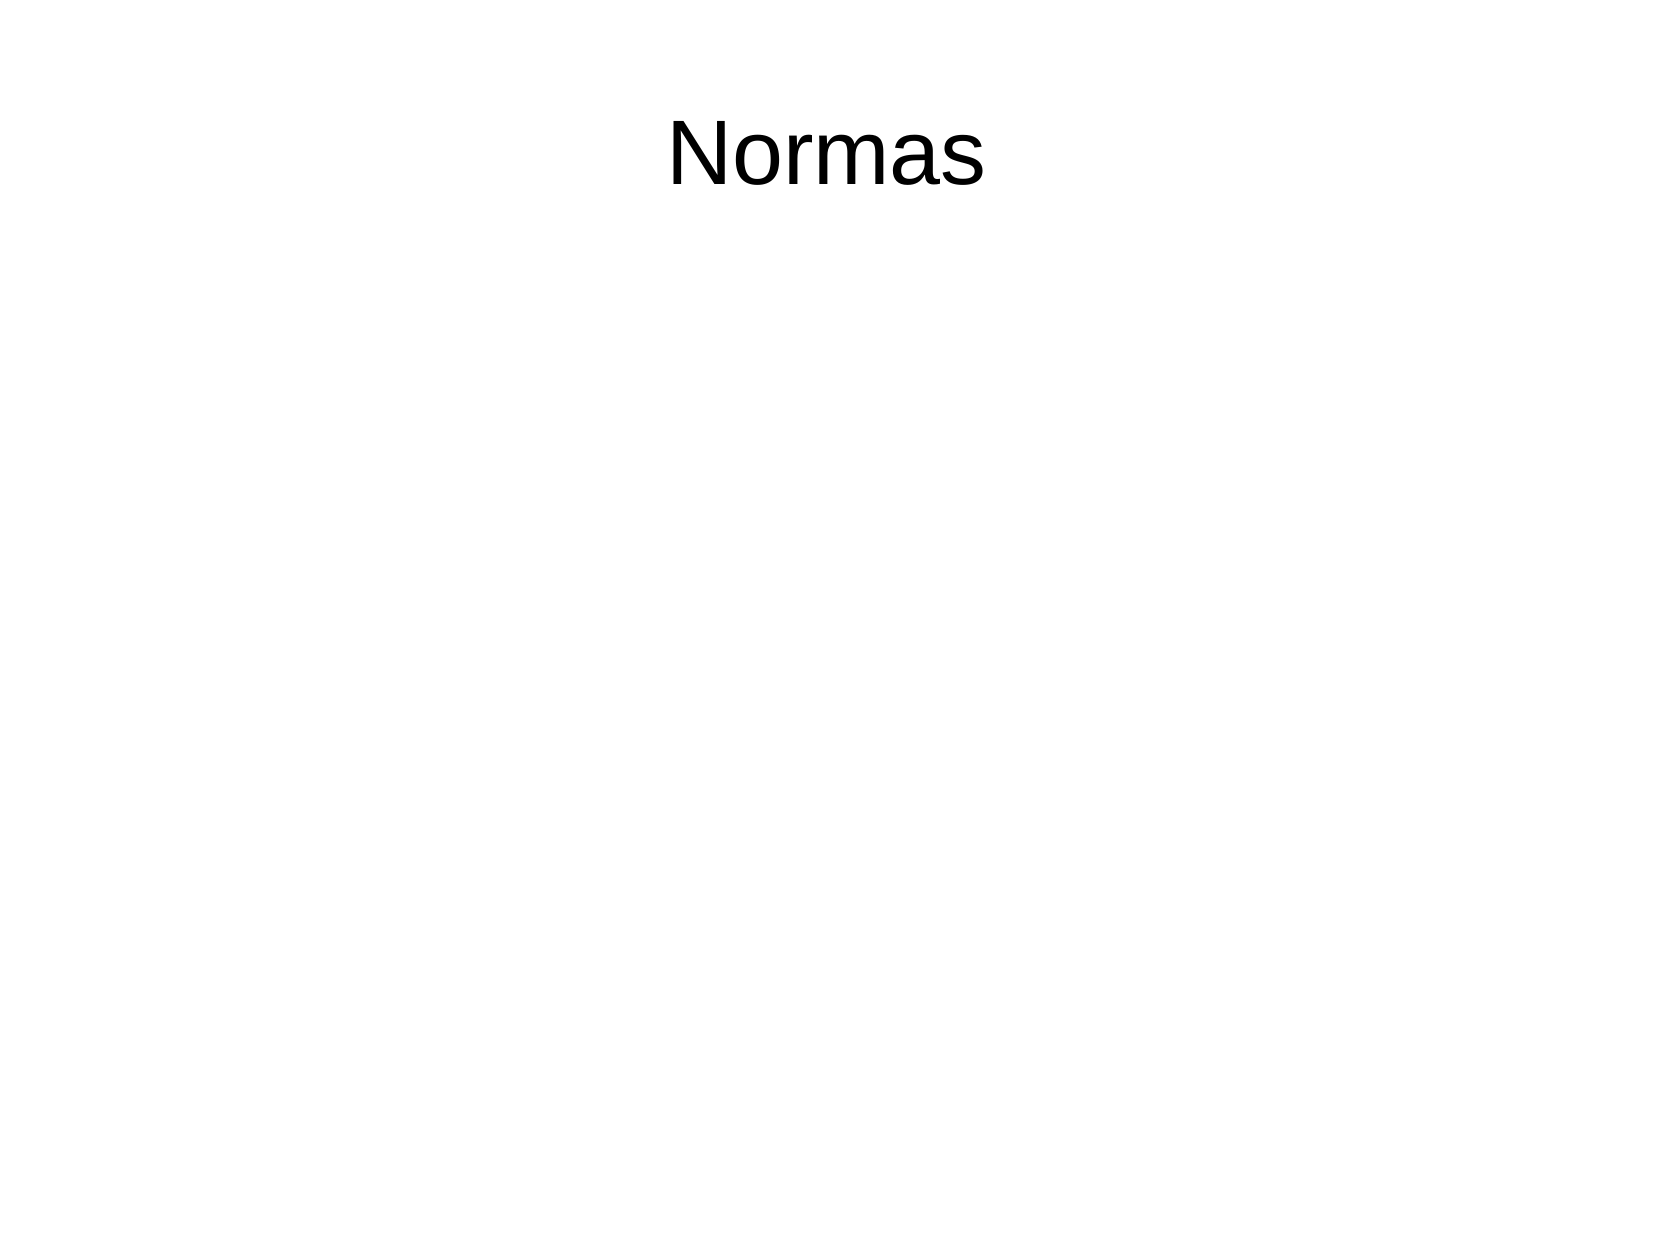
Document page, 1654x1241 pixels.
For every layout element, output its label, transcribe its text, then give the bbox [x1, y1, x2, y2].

title Normas [82, 49, 1571, 257]
